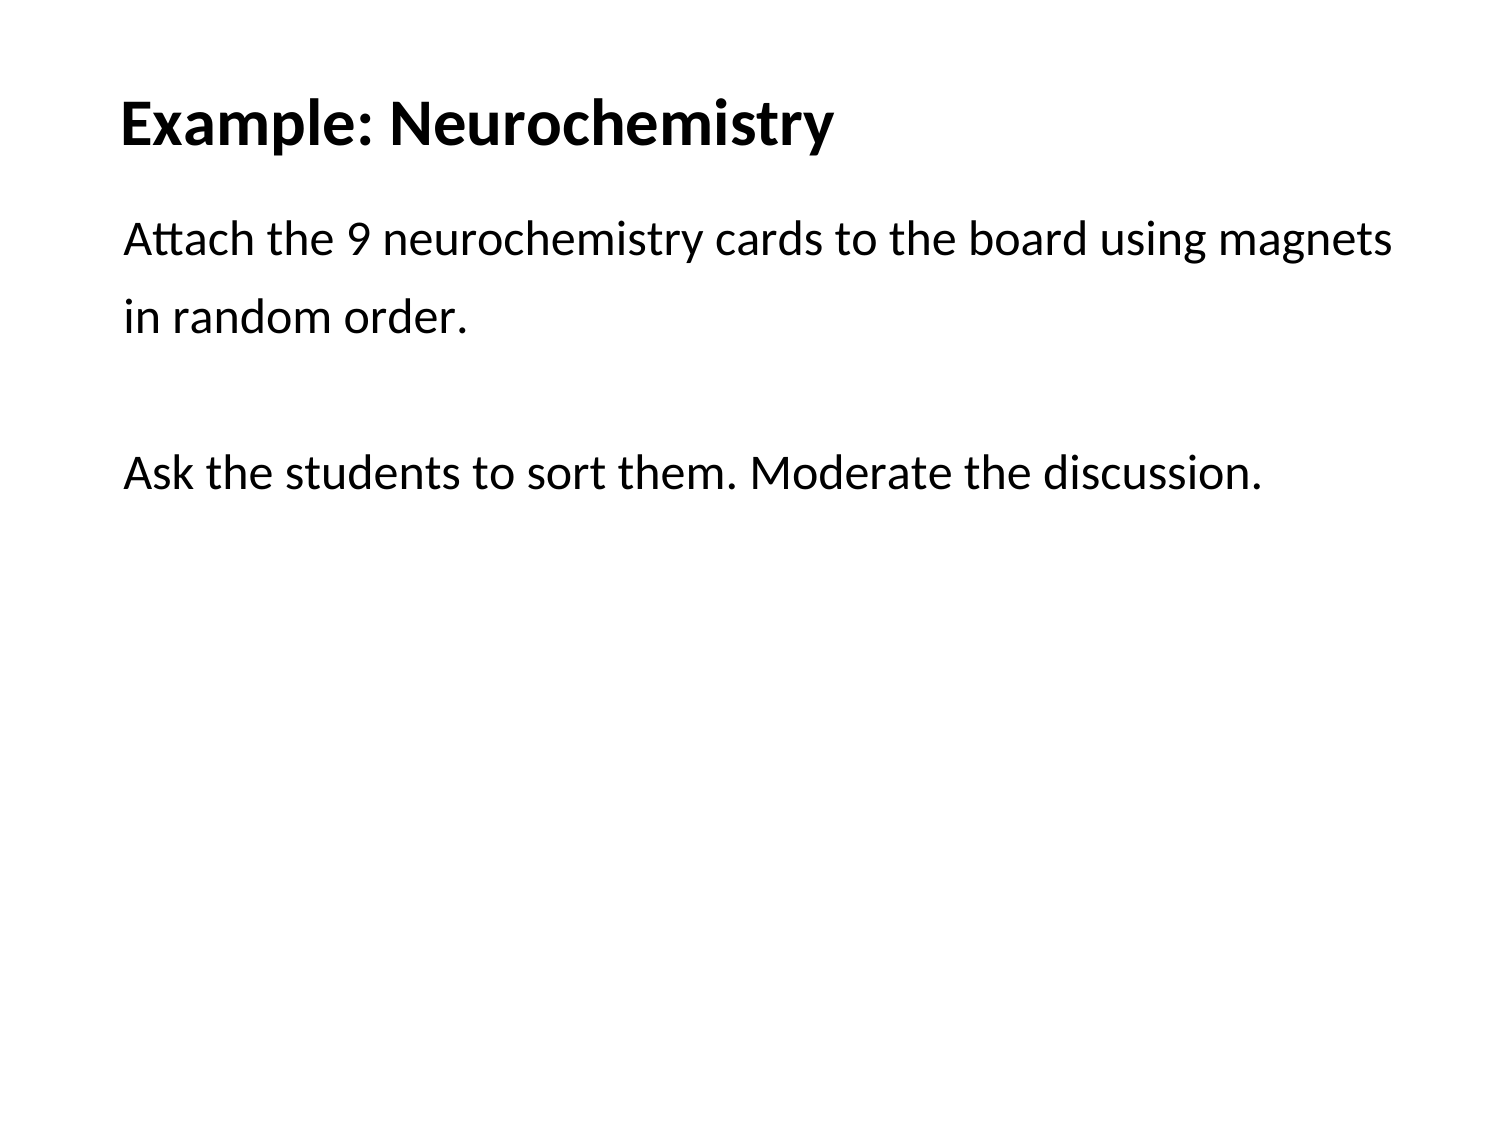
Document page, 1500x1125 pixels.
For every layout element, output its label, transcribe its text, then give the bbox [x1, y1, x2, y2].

text_box Attach the 9 neurochemistry cards to the board using magnets in random order. Ask the students to sort them. Moderate the discussion. [108, 179, 1456, 824]
text_box Example: Neurochemistry [104, 71, 1427, 167]
